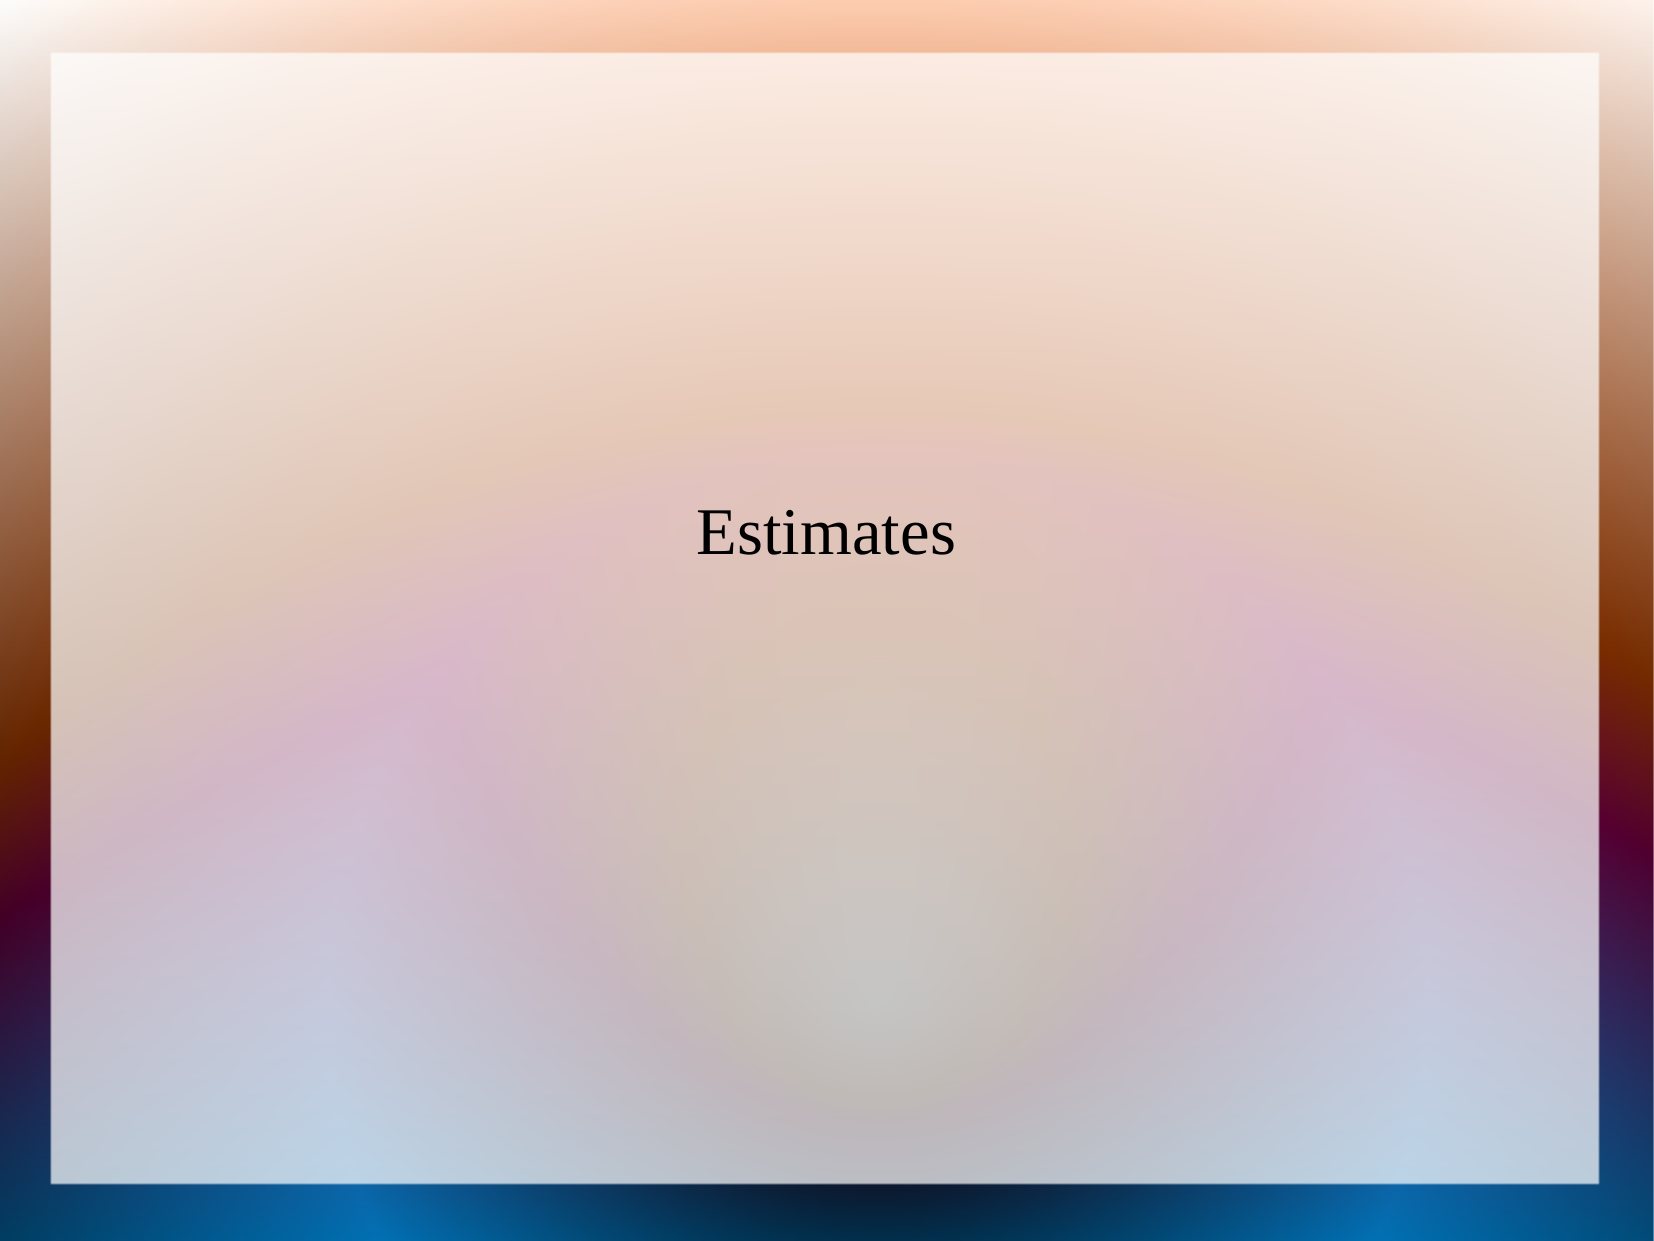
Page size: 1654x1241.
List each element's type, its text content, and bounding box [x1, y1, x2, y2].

picture [0, 0, 1654, 1241]
subtitle Estimates [82, 55, 1571, 1010]
